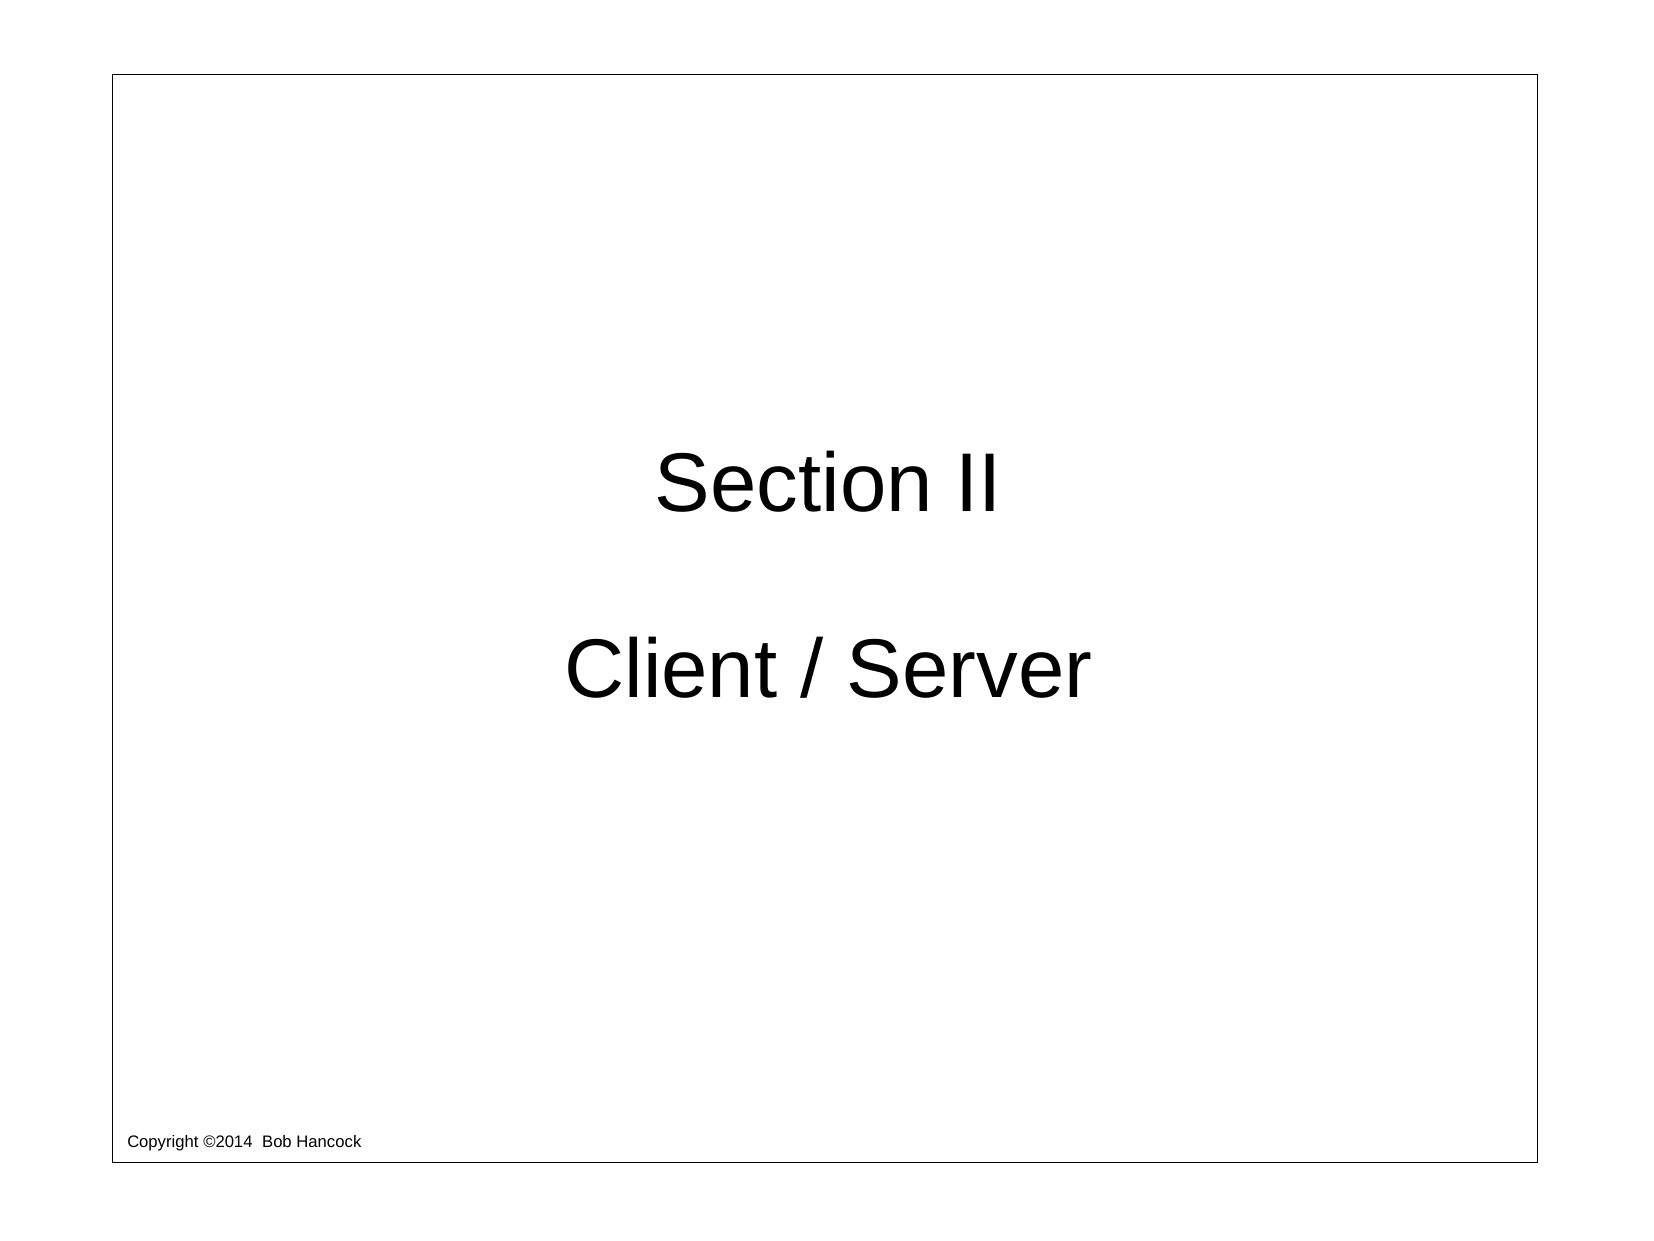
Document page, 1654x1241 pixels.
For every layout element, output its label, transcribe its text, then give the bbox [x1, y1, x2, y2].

subtitle Section II Client / Server [251, 164, 1407, 1099]
text_box Copyright ©2014 Bob Hancock [112, 1125, 377, 1159]
